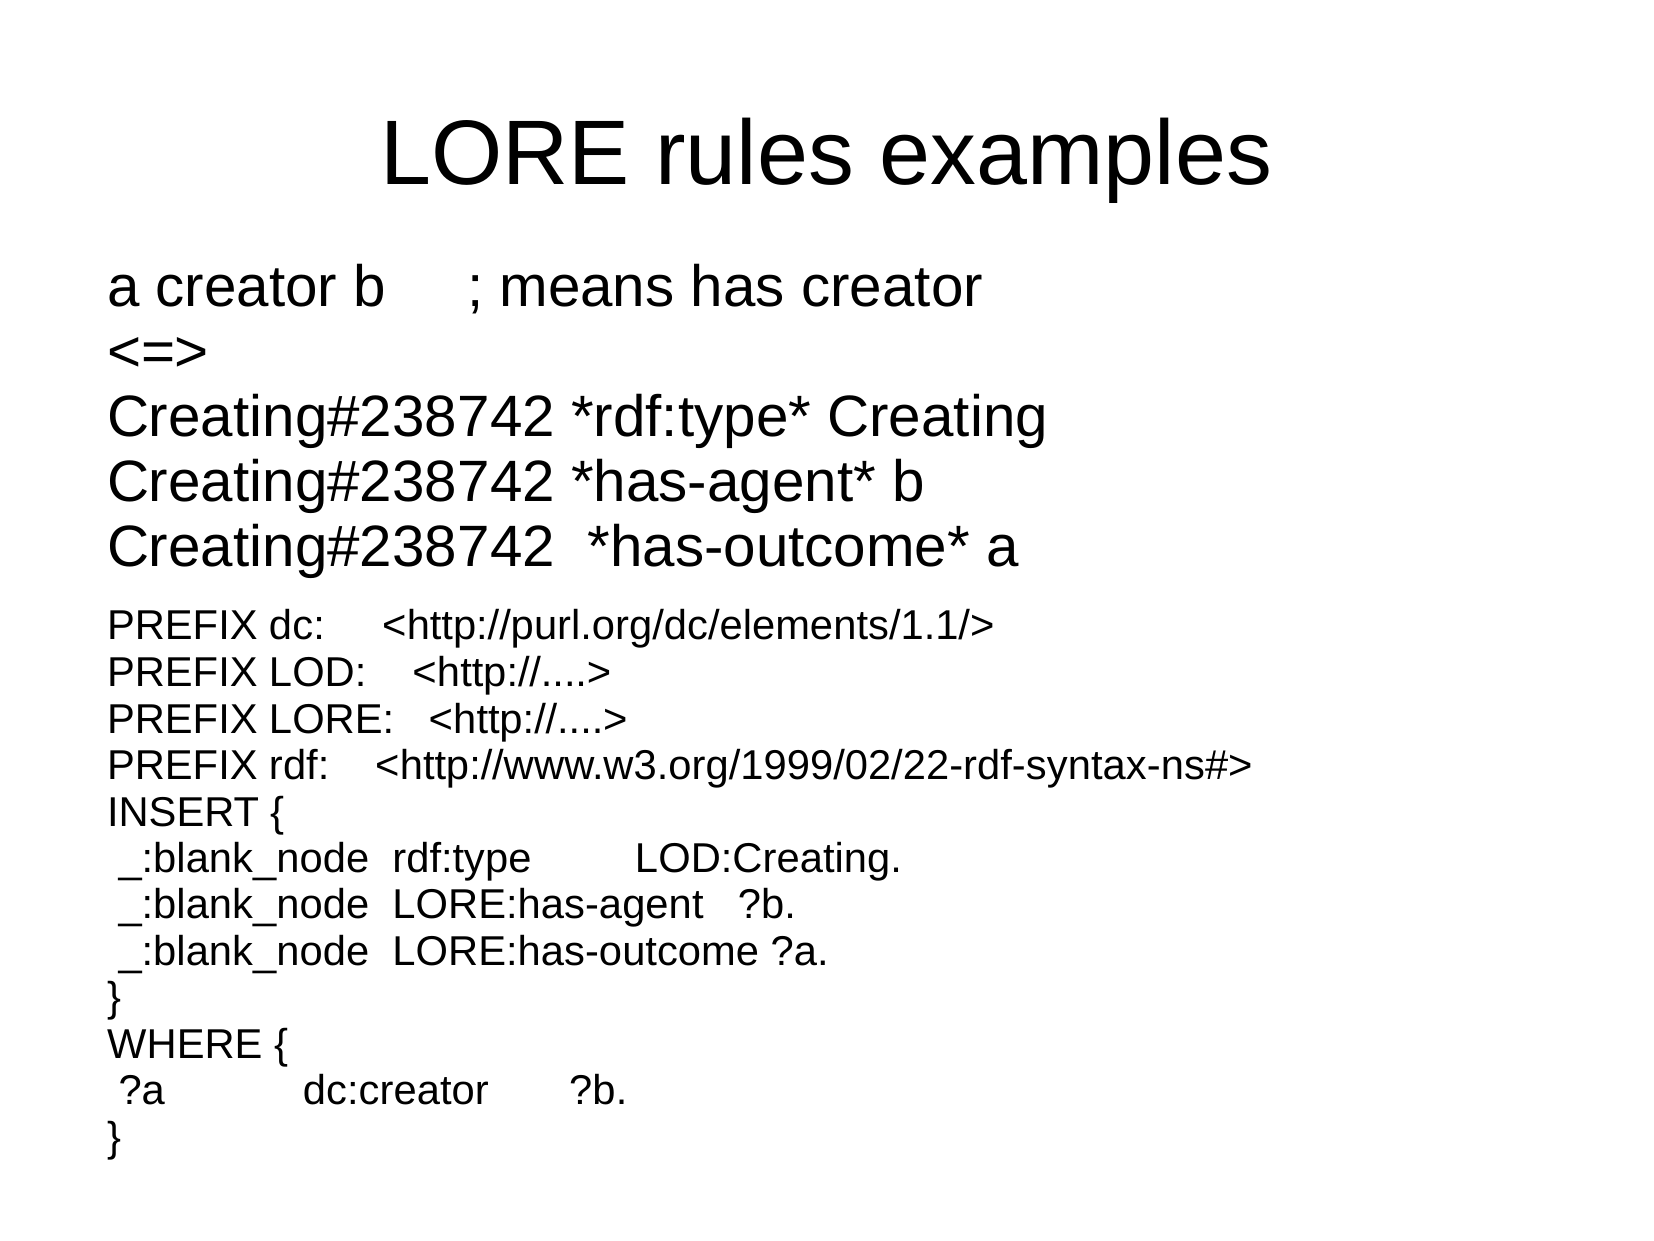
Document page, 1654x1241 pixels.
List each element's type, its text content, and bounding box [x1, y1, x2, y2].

title LORE rules examples [82, 49, 1571, 257]
text_box a creator b ; means has creator <=> Creating#238742 *rdf:type* Creating Creating#238742 *has-agent* b Creating#238742 *has-outcome* a PREFIX dc: <http://purl.org/dc/elements/1.1/> PREFIX LOD: <http://....> PREFIX LORE: <http://....> PREFIX rdf: <http://www.w3.org/1999/02/22-rdf-syntax-ns#> INSERT { _:blank_node rdf:type LOD:Creating. _:blank_node LORE:has-agent ?b. _:blank_node LORE:has-outcome ?a. } WHERE { ?a dc:creator ?b. } [92, 257, 1567, 1170]
